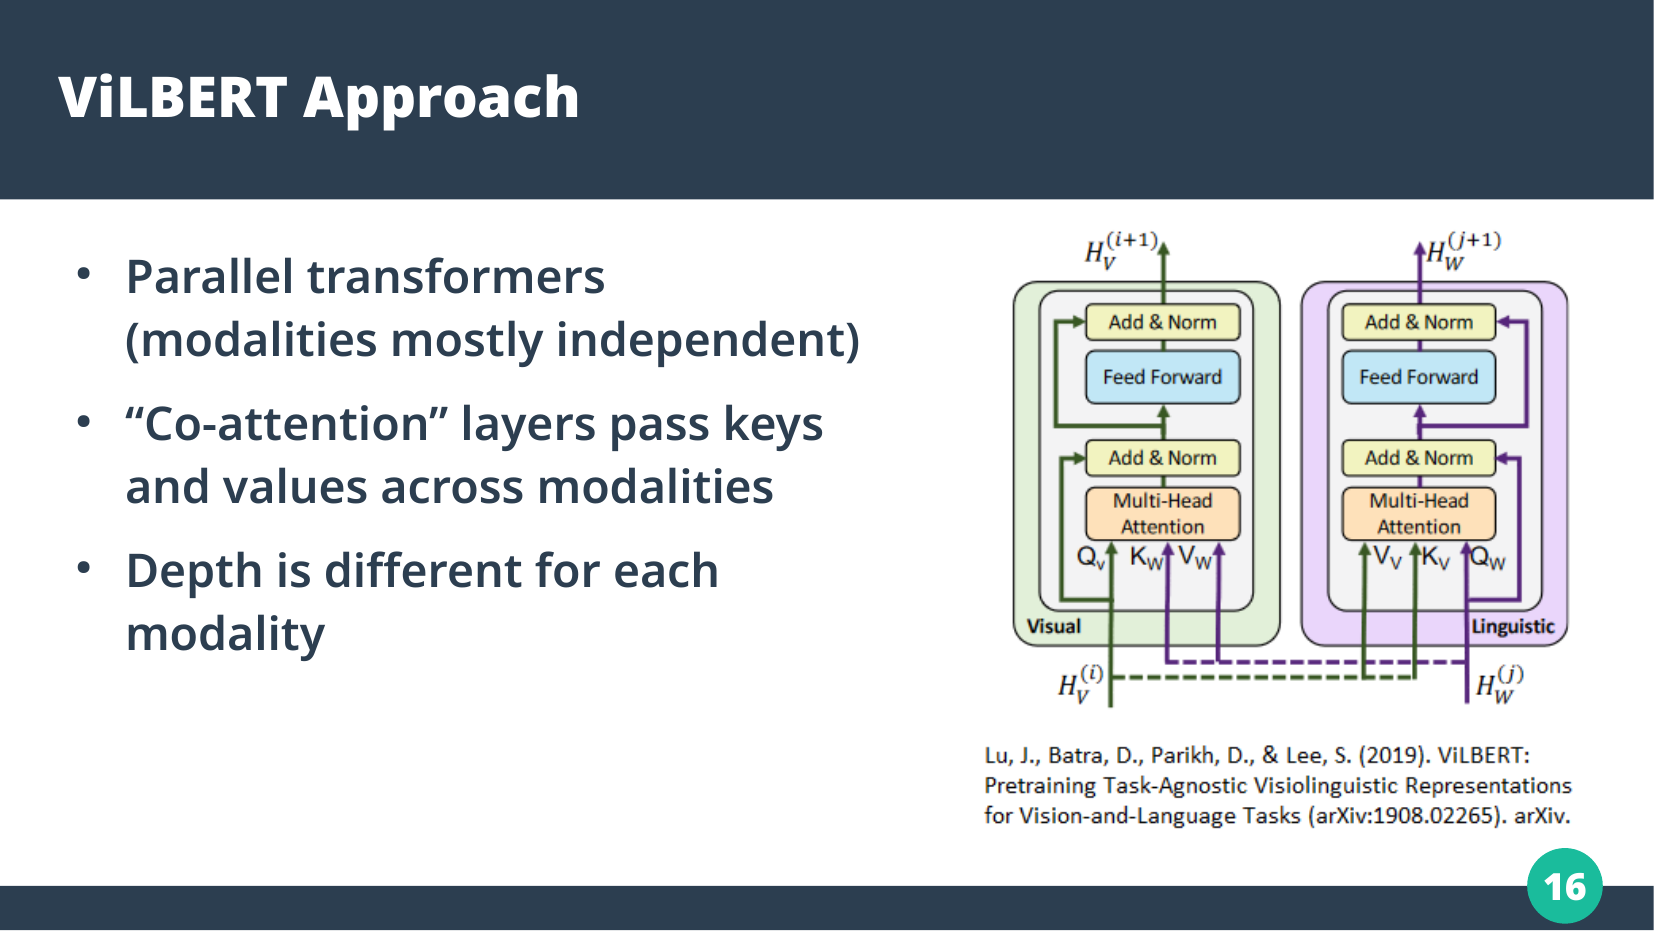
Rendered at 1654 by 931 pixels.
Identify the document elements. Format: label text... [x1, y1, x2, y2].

list Parallel transformers (modalities mostly independent) “Co-attention” layers pass keys and values across modalities Depth is different for each modality [59, 243, 863, 676]
picture [975, 224, 1576, 833]
title ViLBERT Approach [59, 37, 1595, 155]
